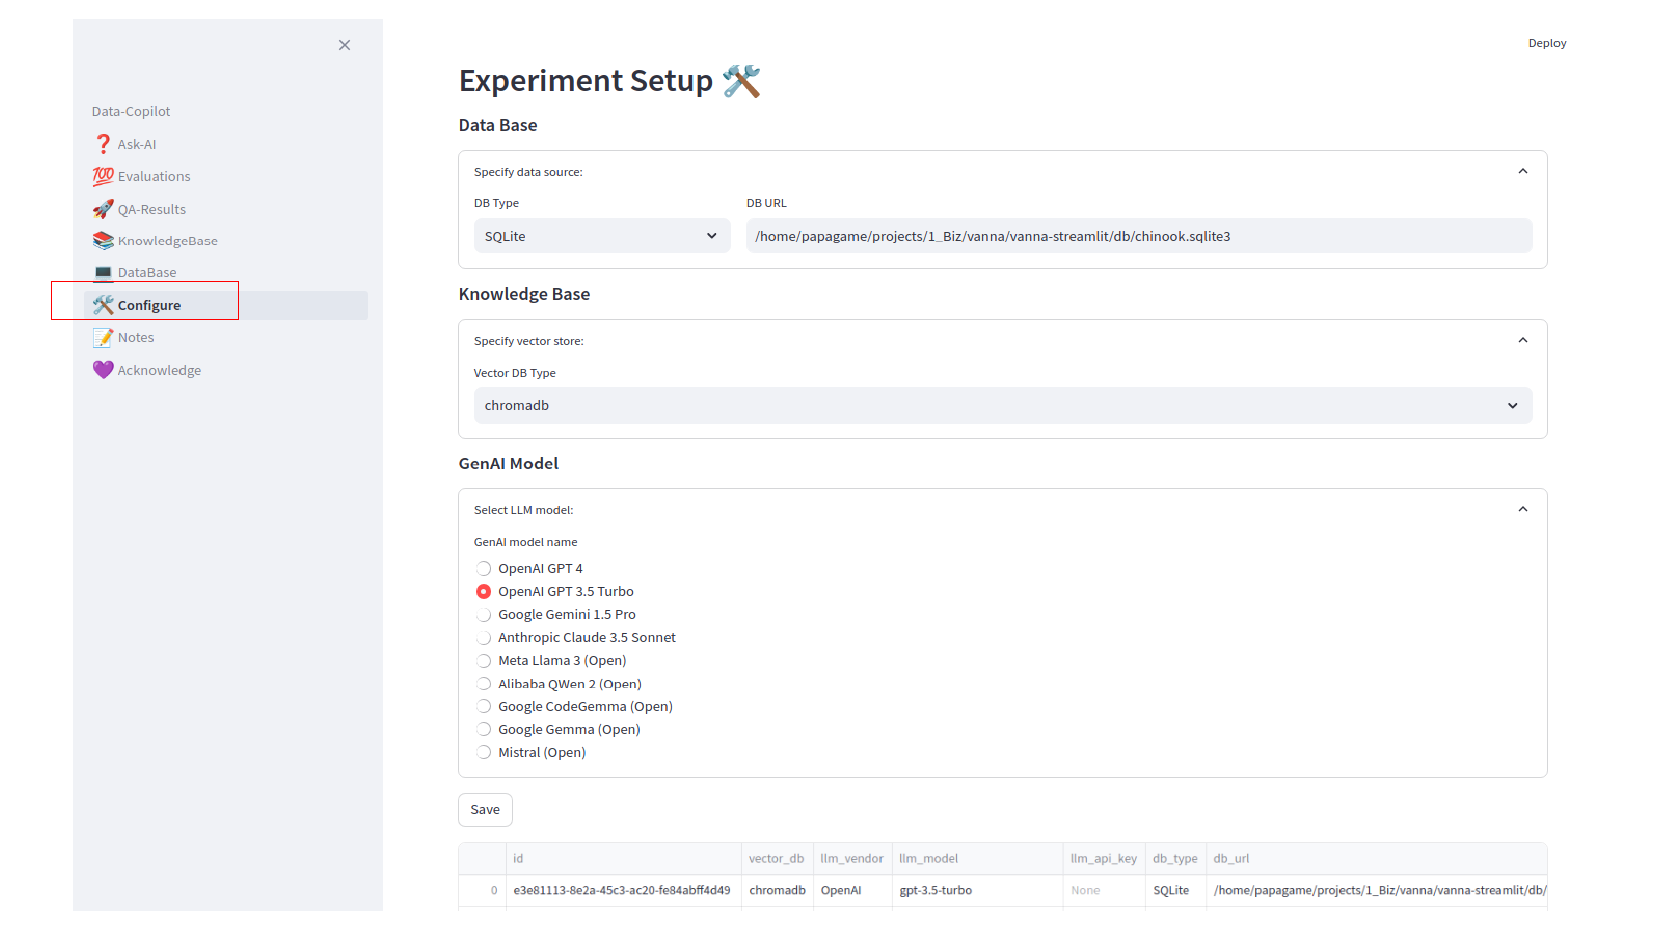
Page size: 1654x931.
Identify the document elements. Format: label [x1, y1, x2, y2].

picture [73, 19, 1583, 911]
text_box [51, 281, 239, 320]
